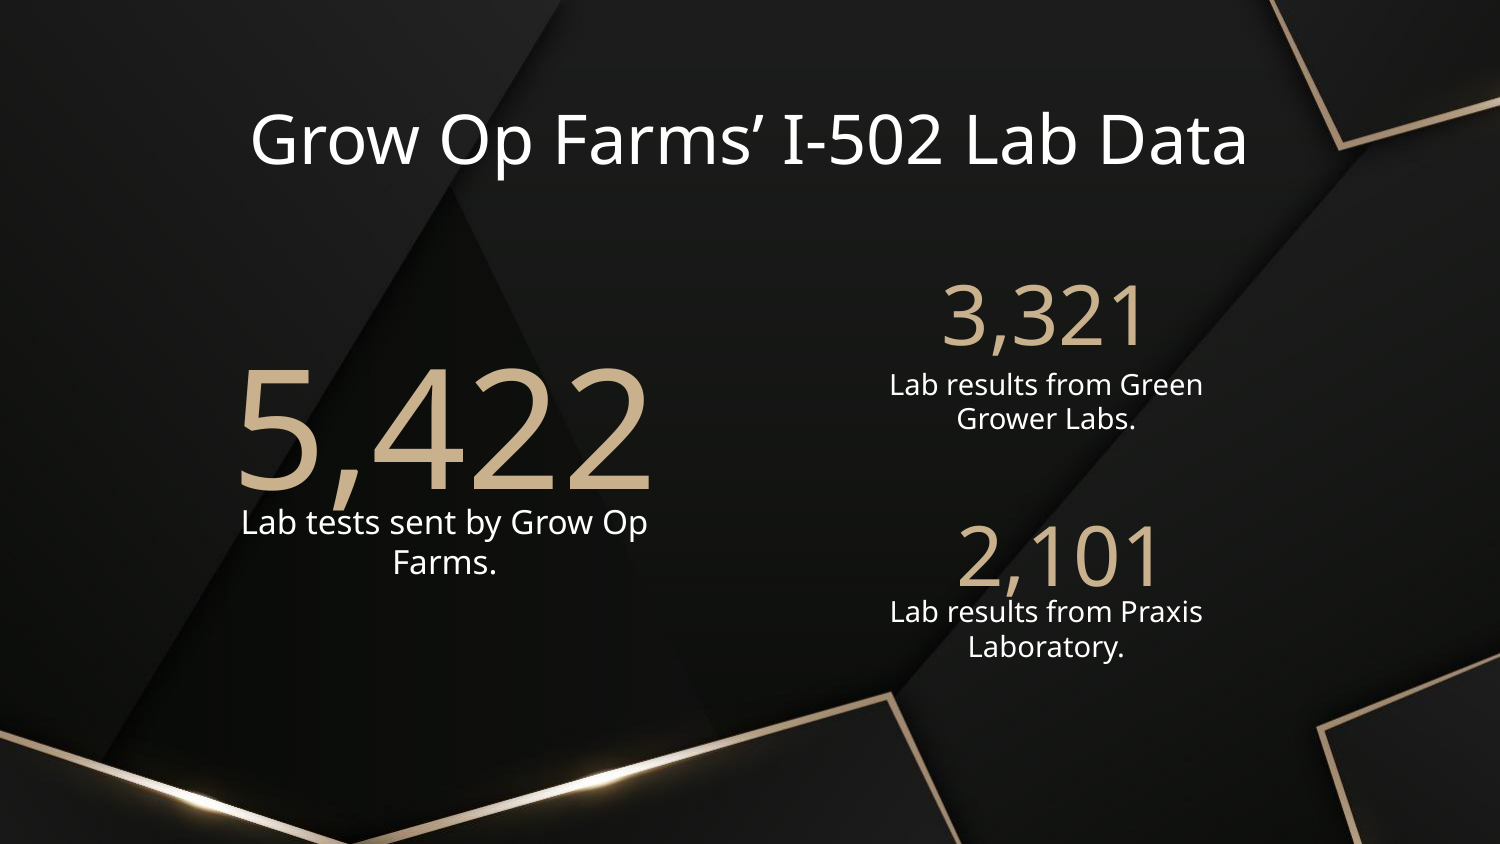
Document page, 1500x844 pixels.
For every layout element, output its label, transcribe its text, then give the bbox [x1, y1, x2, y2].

text_box Lab results from Praxis Laboratory. [862, 577, 1231, 628]
picture [0, 0, 1500, 844]
text_box 2,101 [897, 490, 1228, 603]
text_box Lab tests sent by Grow Op Farms. [201, 486, 689, 553]
title Grow Op Farms’ I-502 Lab Data [116, 80, 1384, 192]
text_box 3,321 [926, 249, 1257, 362]
text_box Lab results from Green Grower Labs. [862, 350, 1231, 401]
title 5,422 [150, 323, 739, 493]
